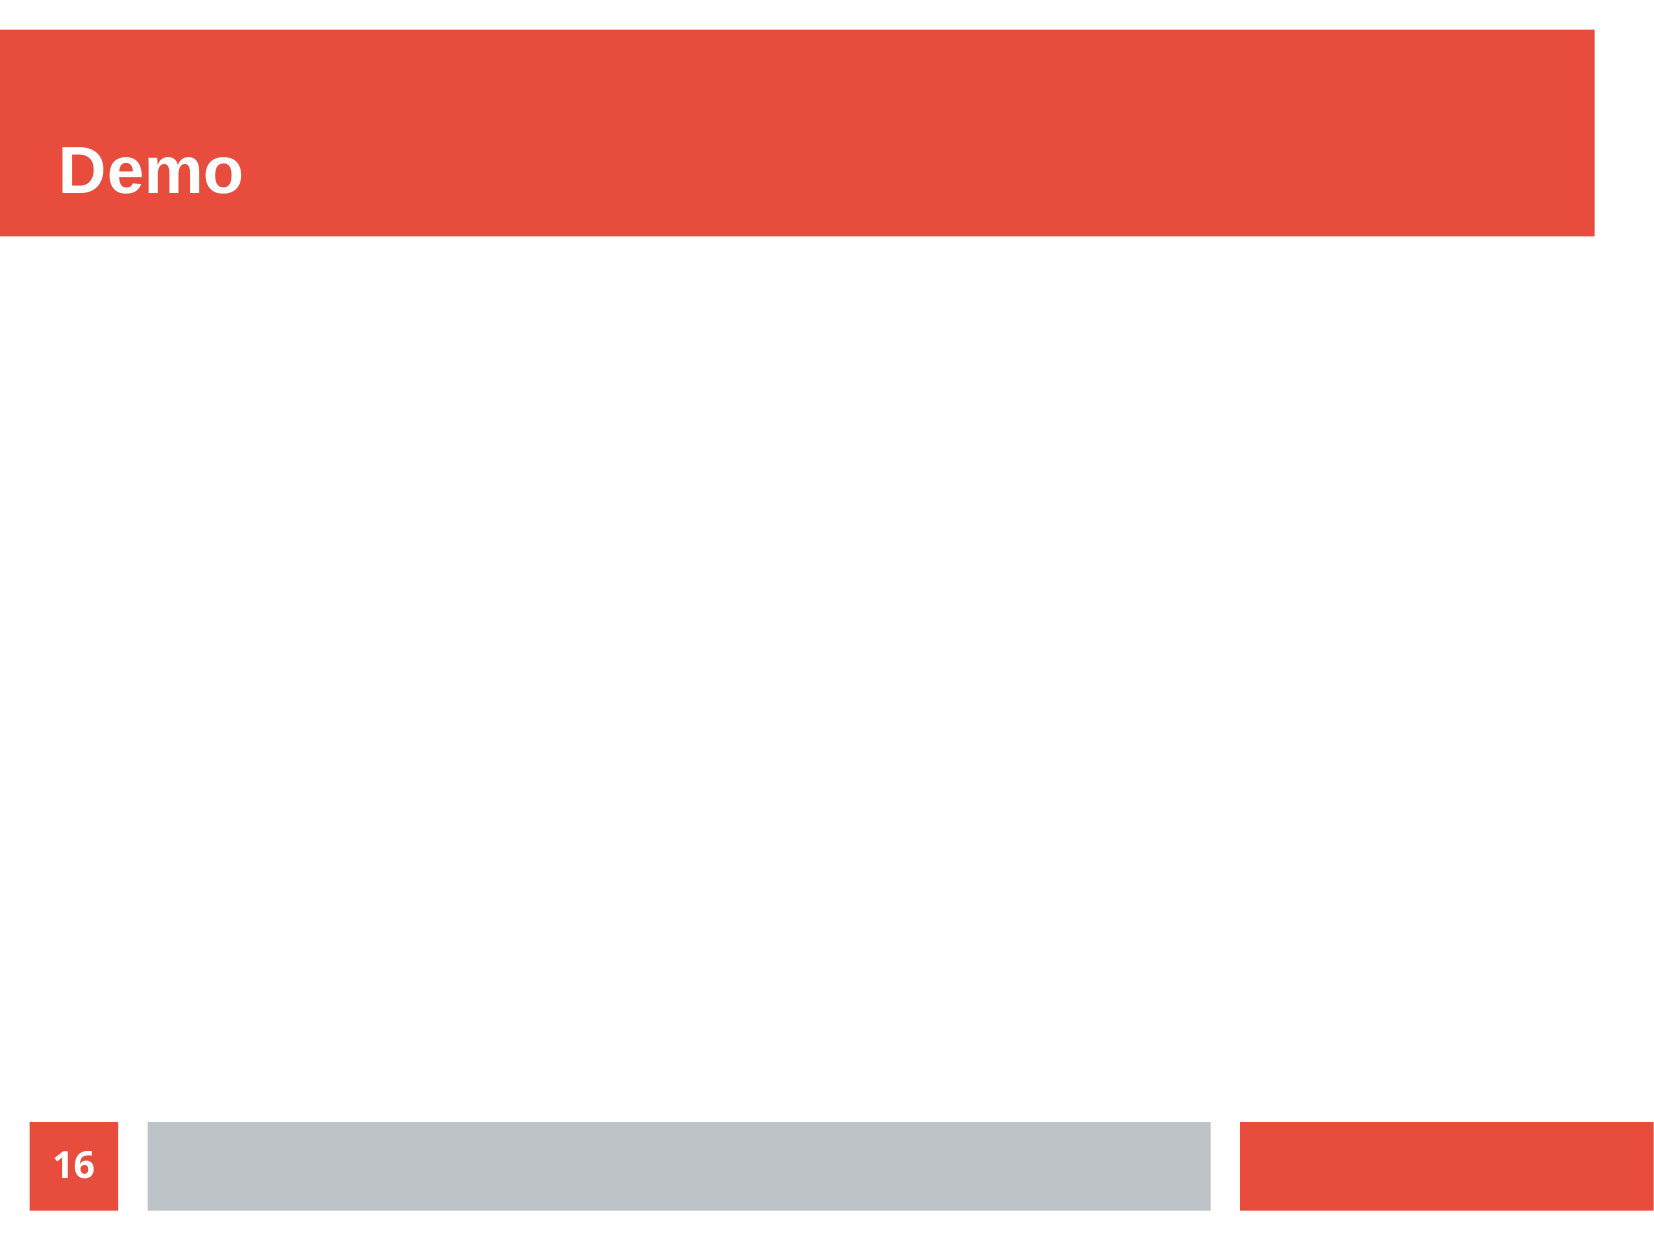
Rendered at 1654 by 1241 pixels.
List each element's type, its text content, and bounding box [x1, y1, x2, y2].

title Demo [59, 59, 1595, 207]
text_box [29, 1122, 119, 1211]
